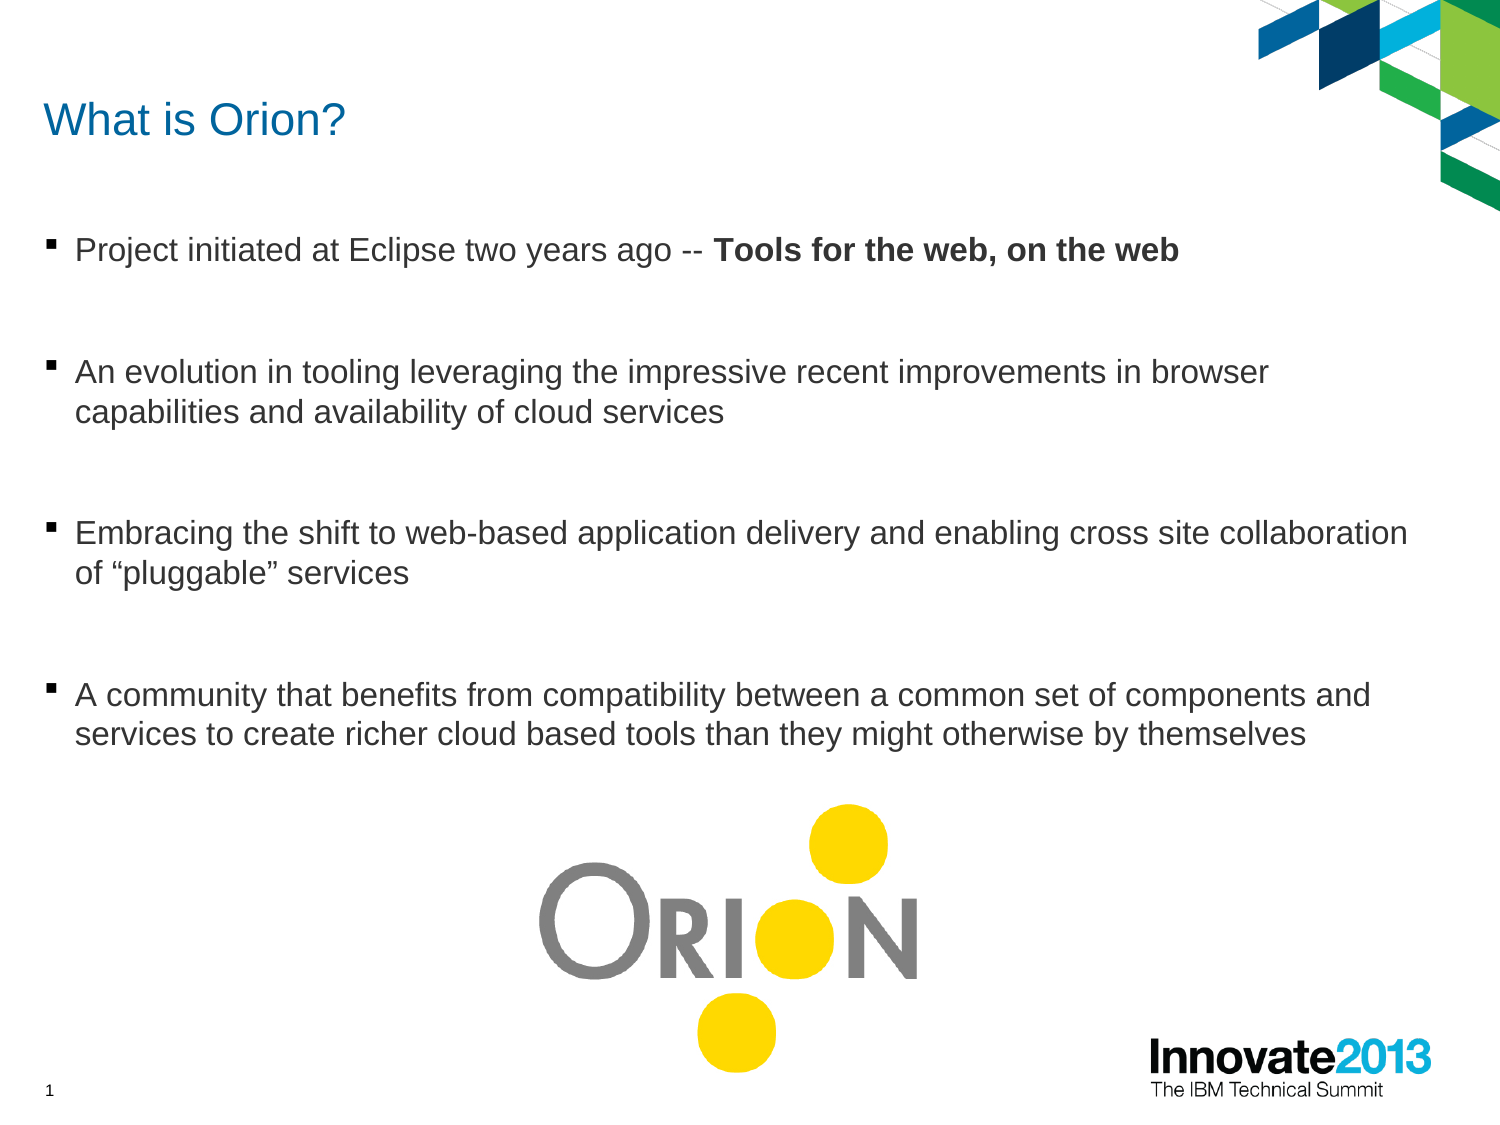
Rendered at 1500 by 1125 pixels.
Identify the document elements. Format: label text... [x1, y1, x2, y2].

picture [1254, 0, 1500, 219]
list Project initiated at Eclipse two years ago -- Tools for the web, on the web An evolution in tooling leveraging the impressive recent improvements in browser capabilities and availability of cloud services Embracing the shift to web-based application delivery and enabling cross site collaboration of “pluggable” services A community that benefits from compatibility between a common set of components and services to create richer cloud based tools than they might otherwise by themselves [28, 160, 1439, 1007]
picture [1150, 1034, 1433, 1105]
text_box <number> [29, 1072, 91, 1103]
picture [539, 804, 917, 1073]
title What is Orion? [28, 88, 1247, 154]
